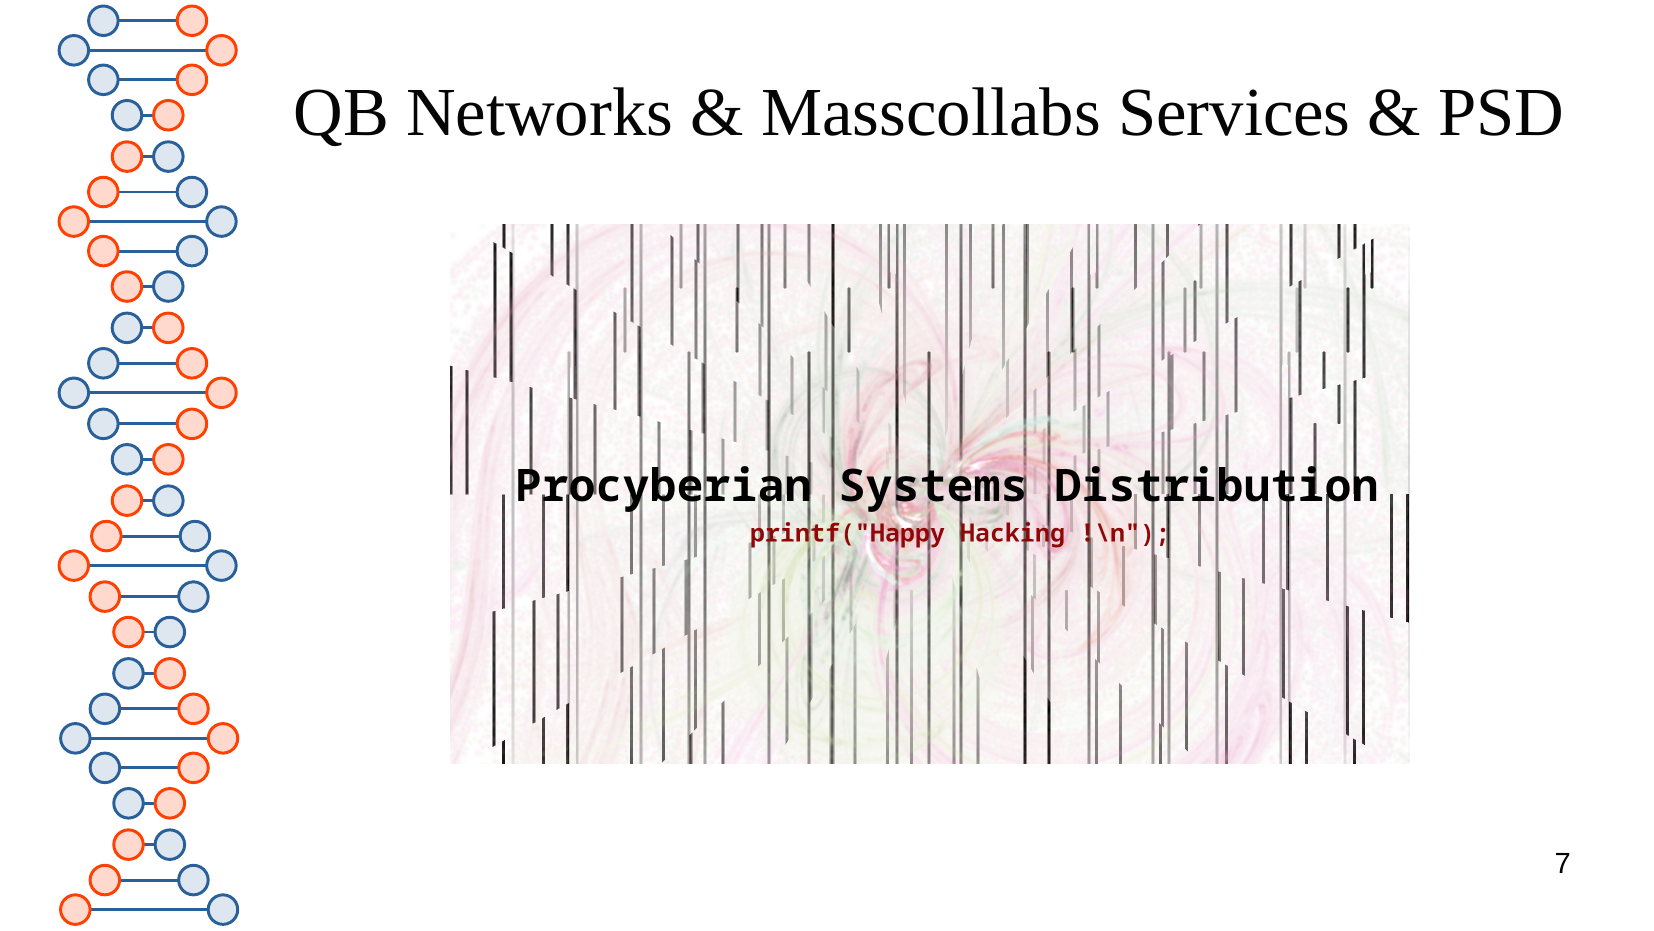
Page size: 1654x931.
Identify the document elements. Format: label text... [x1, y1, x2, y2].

picture [450, 224, 1410, 764]
title QB Networks & Masscollabs Services & PSD [265, 35, 1595, 189]
